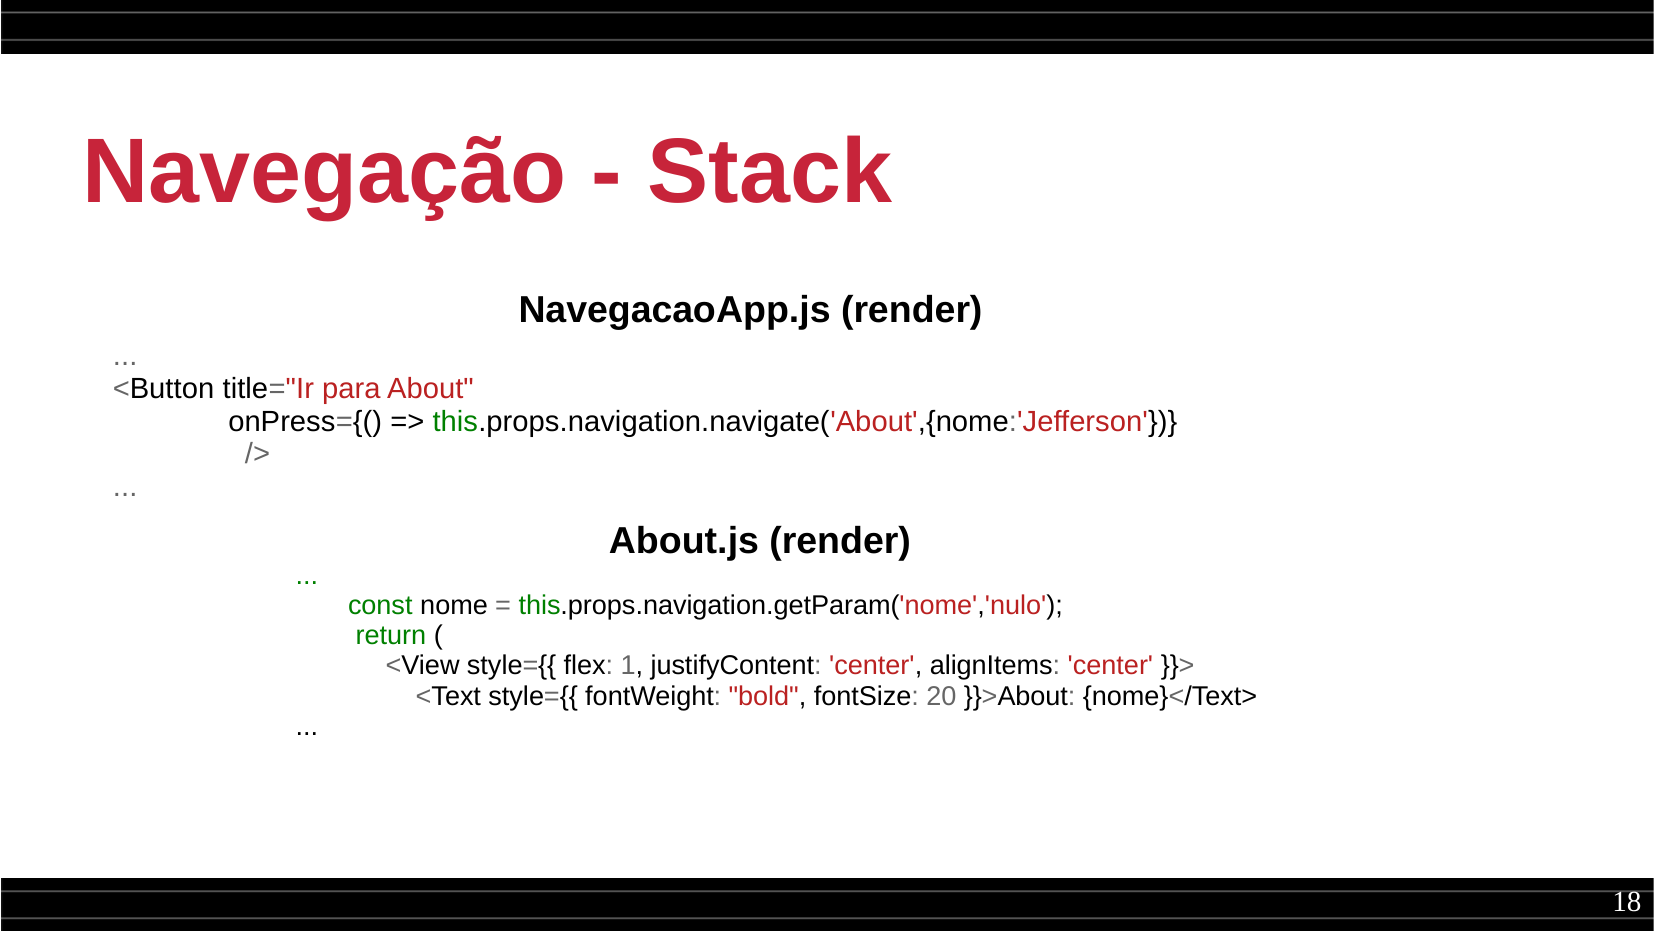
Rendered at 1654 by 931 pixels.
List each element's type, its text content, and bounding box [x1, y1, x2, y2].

text_box NavegacaoApp.js (render) [503, 280, 998, 338]
title Navegação - Stack [82, 92, 1571, 249]
text_box ... const nome = this.props.navigation.getParam('nome','nulo'); return ( <View style={{ flex: 1, justifyContent: 'center', alignItems: 'center' }}> <Text style={{ fontWeight: "bold", fontSize: 20 }}>About: {nome}</Text> ... [280, 552, 1621, 779]
text_box About.js (render) [594, 511, 927, 569]
text_box ... <Button title="Ir para About" onPress={() => this.props.navigation.navigate('About',{nome:'Jefferson'})} /> ... [98, 331, 1280, 511]
picture [1, 0, 1654, 54]
picture [1, 878, 1654, 931]
